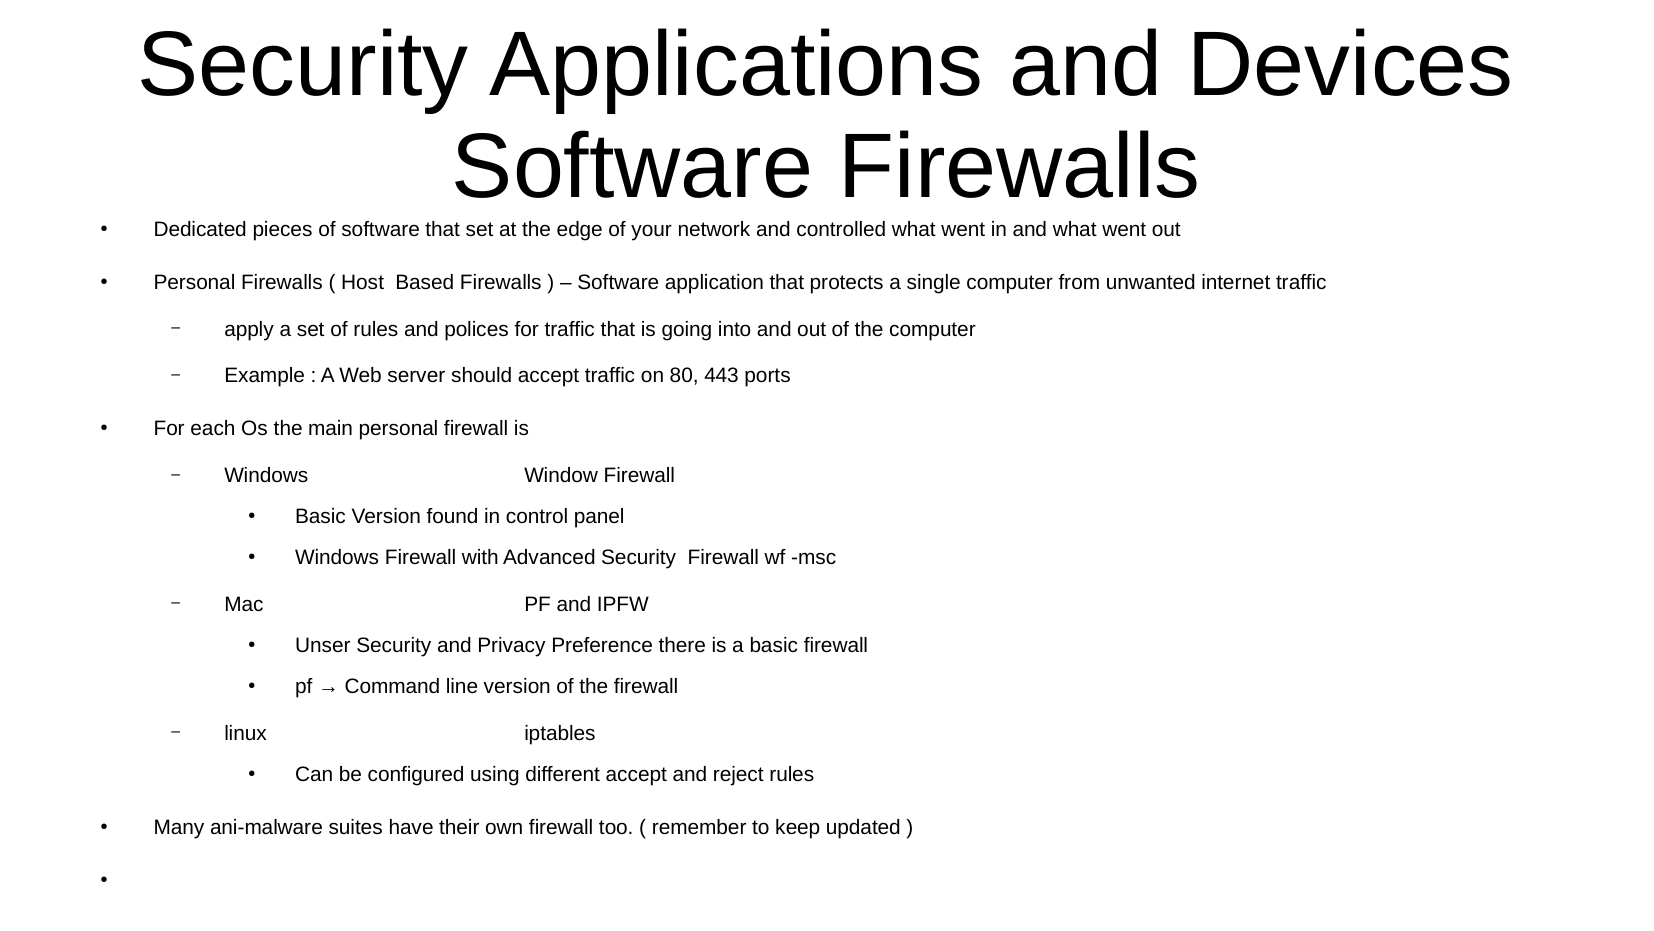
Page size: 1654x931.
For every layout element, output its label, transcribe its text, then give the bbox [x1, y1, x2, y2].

list Dedicated pieces of software that set at the edge of your network and controlled what went in and what went out Personal Firewalls ( Host Based Firewalls ) – Software application that protects a single computer from unwanted internet traffic apply a set of rules and polices for traffic that is going into and out of the computer Example : A Web server should accept traffic on 80, 443 ports For each Os the main personal firewall is Windows Window Firewall Basic Version found in control panel Windows Firewall with Advanced Security Firewall wf -msc Mac PF and IPFW Unser Security and Privacy Preference there is a basic firewall pf → Command line version of the firewall linux iptables Can be configured using different accept and reject rules Many ani-malware suites have their own firewall too. ( remember to keep updated ) [82, 217, 1636, 916]
title Security Applications and Devices Software Firewalls [82, 12, 1571, 217]
